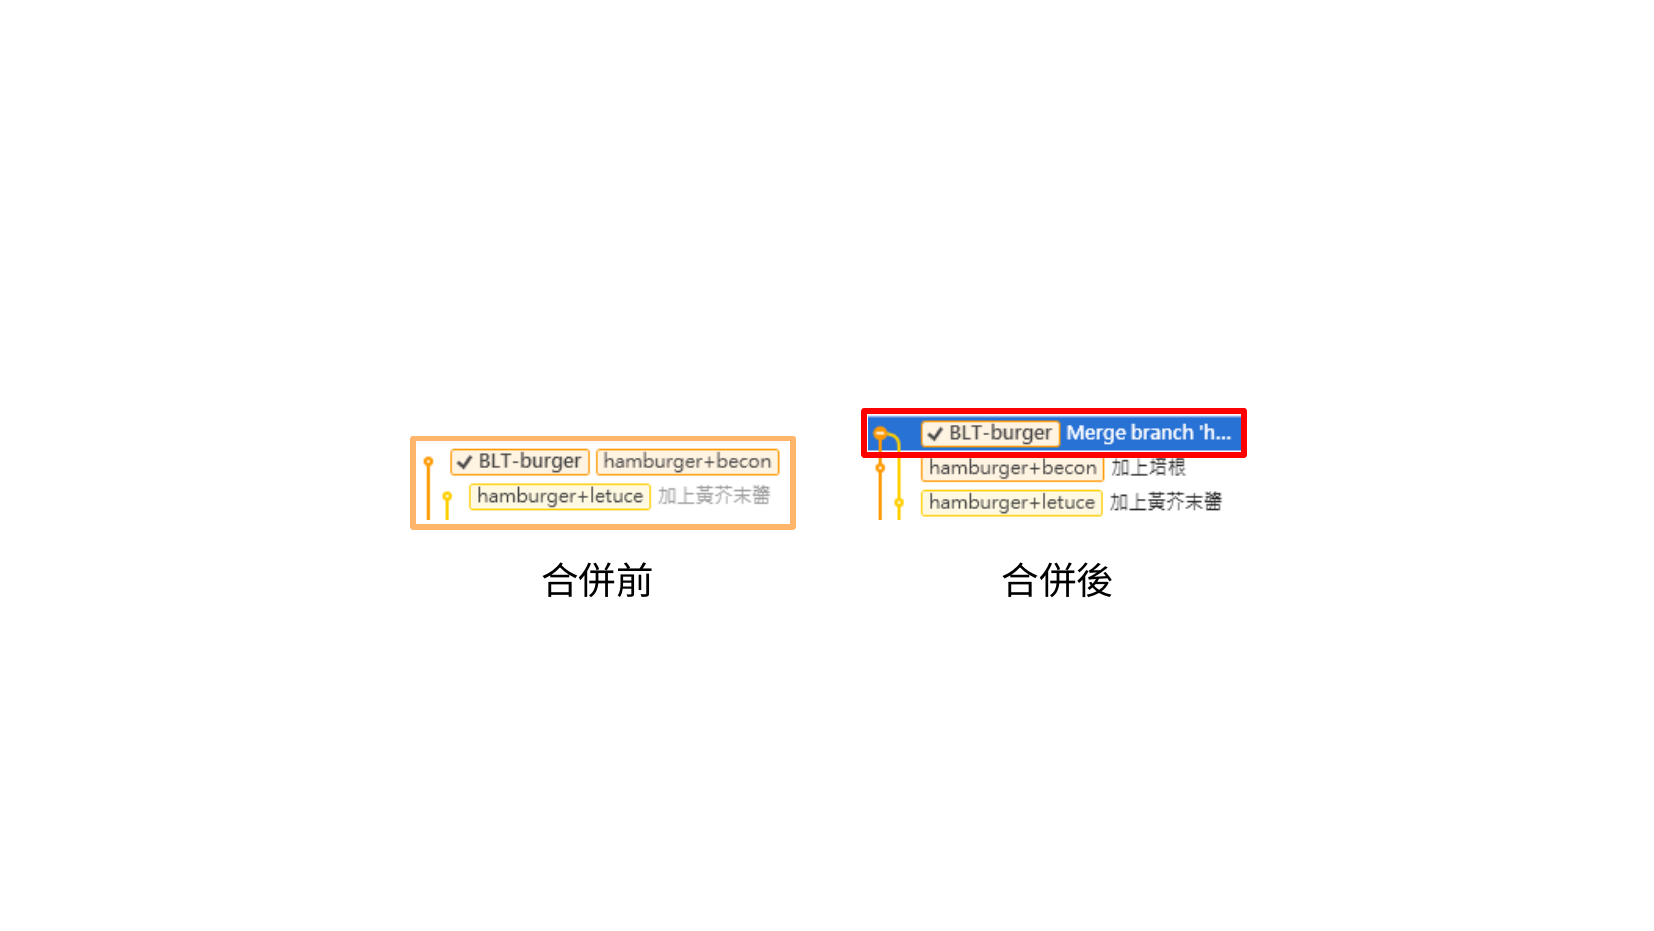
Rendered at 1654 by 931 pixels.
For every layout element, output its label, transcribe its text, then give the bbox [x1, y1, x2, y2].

text_box 合併前 [443, 543, 751, 623]
text_box 合併後 [904, 543, 1212, 623]
picture [868, 414, 1241, 452]
picture [416, 441, 786, 520]
picture [868, 458, 1241, 520]
